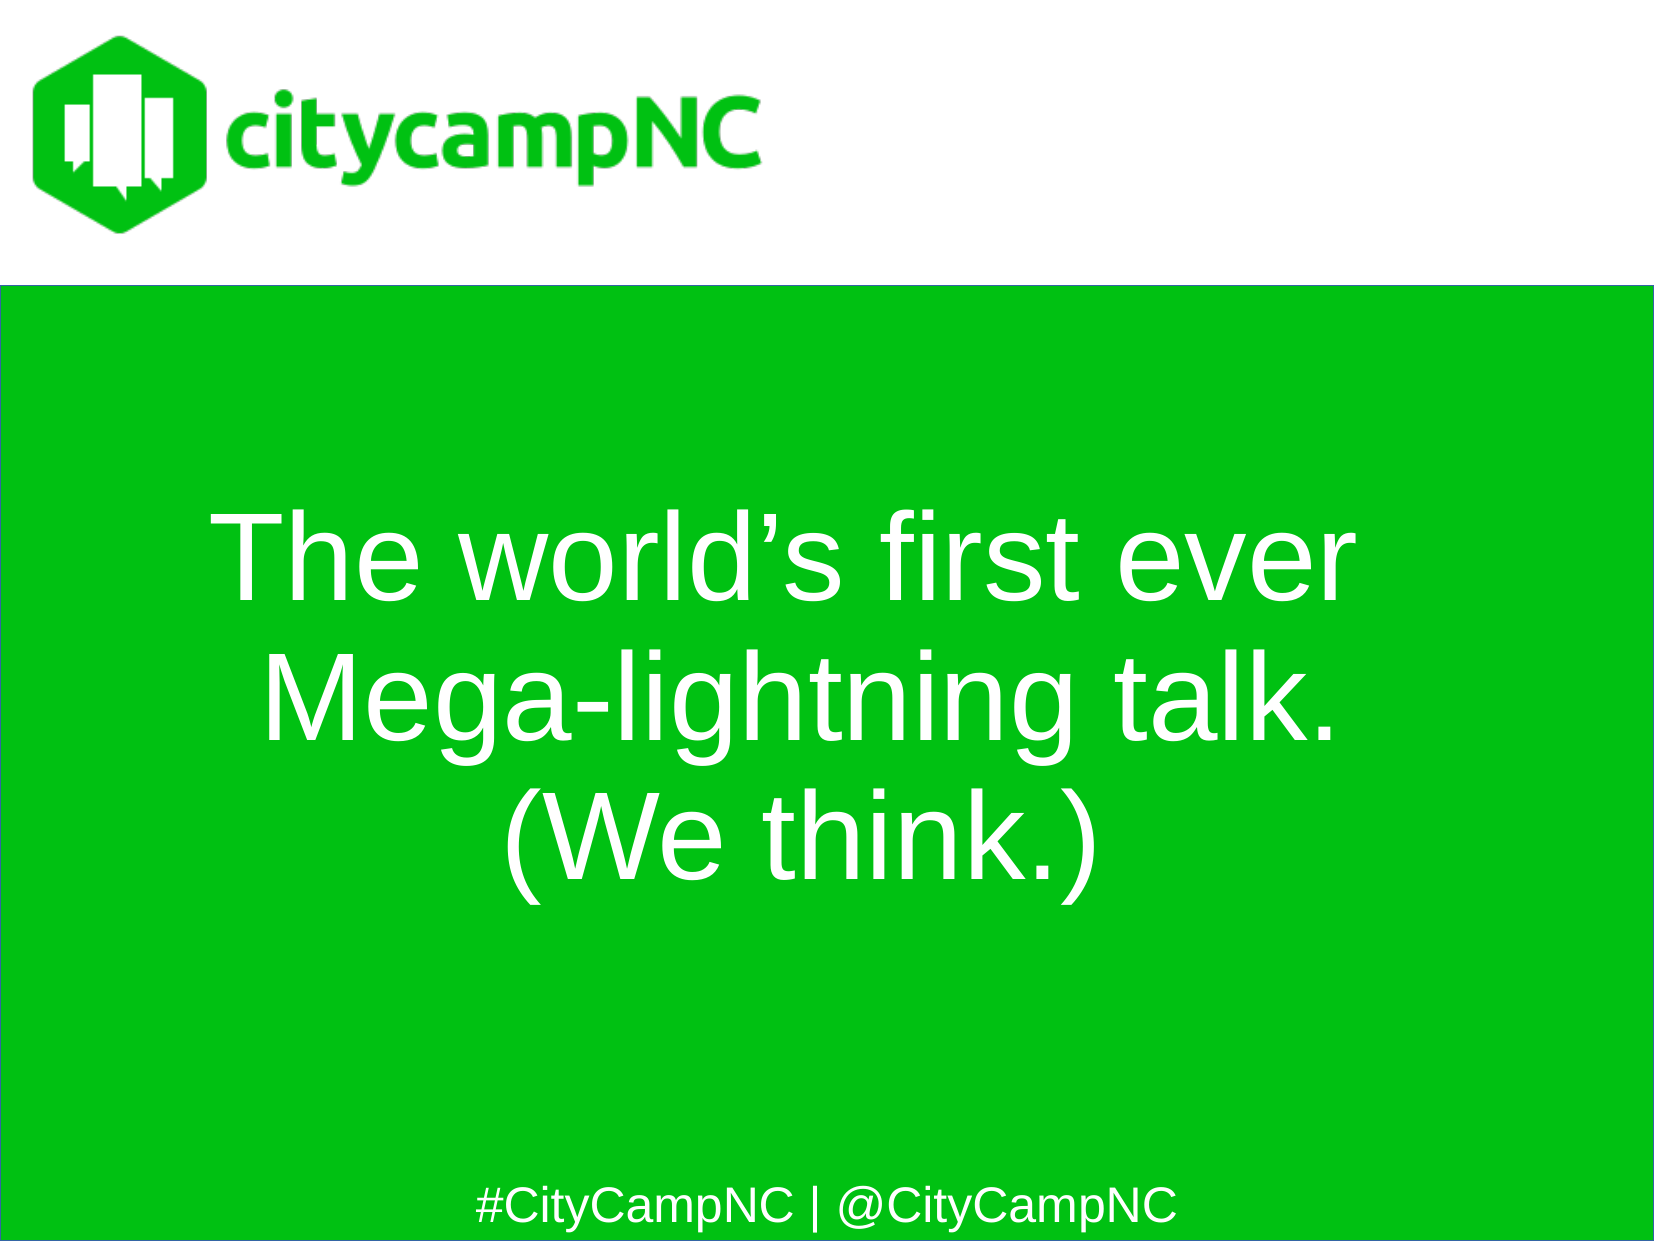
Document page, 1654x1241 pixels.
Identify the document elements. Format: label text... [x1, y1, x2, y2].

picture [0, 3, 794, 267]
text_box The world’s first ever Mega-lightning talk. (We think.) [193, 479, 1460, 913]
